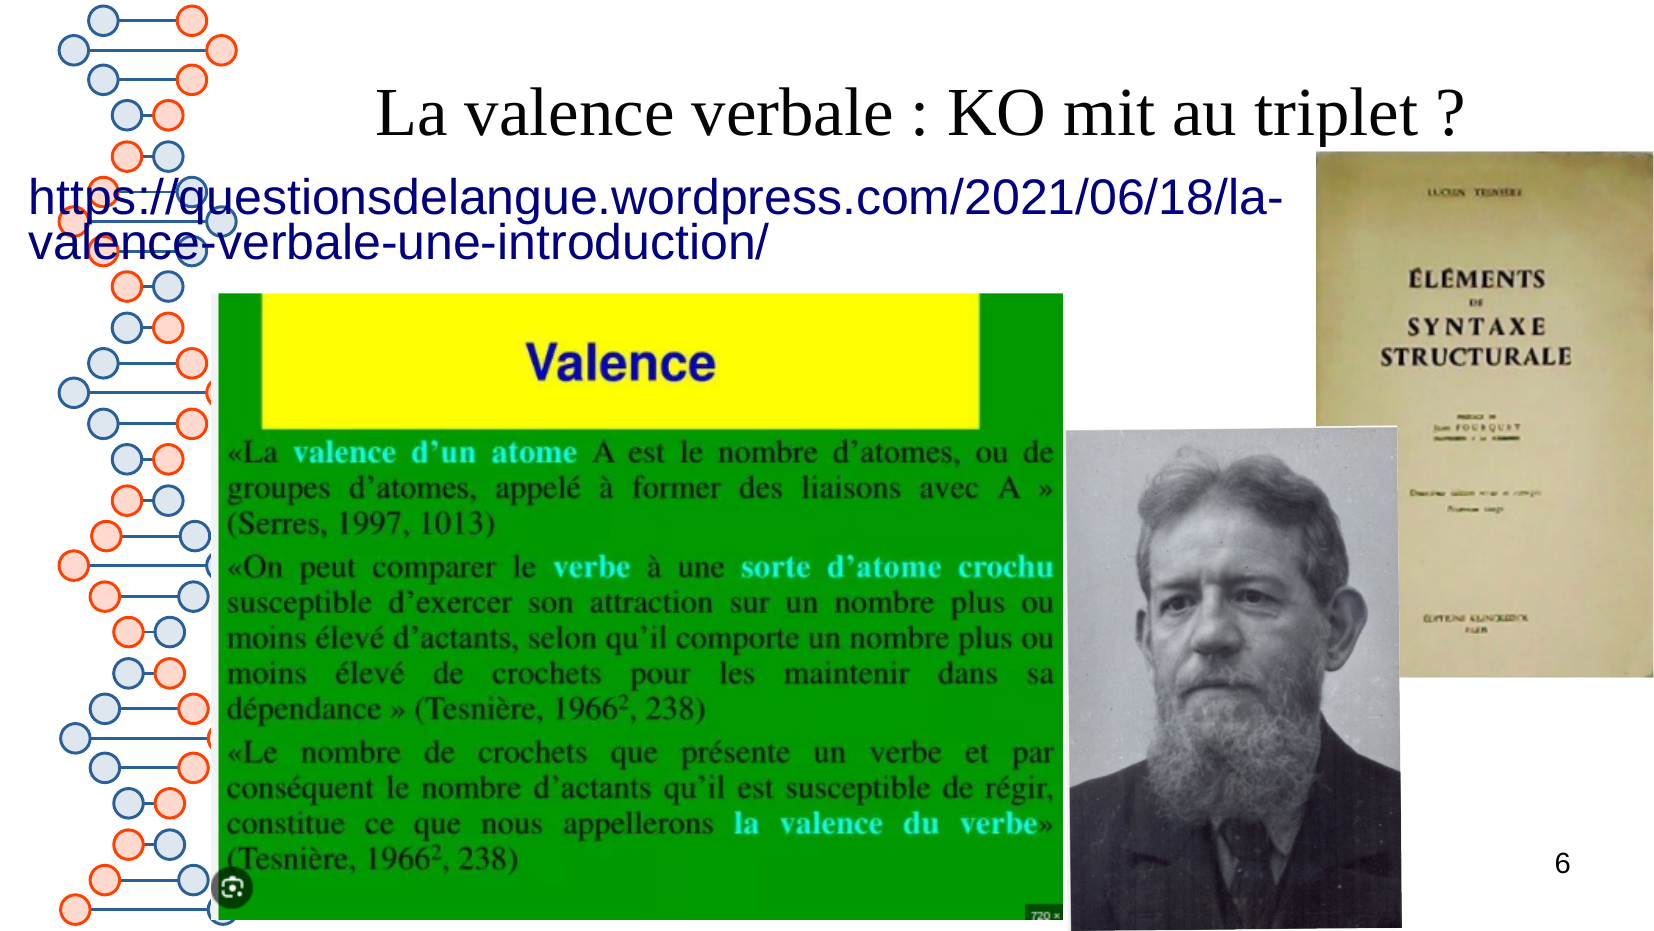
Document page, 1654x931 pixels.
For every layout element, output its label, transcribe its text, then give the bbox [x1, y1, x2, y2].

title La valence verbale : KO mit au triplet ? [265, 35, 1595, 189]
picture [211, 147, 1654, 931]
list https://questionsdelangue.wordpress.com/2021/06/18/la-valence-verbale-une-introduction/ [0, 169, 1287, 709]
